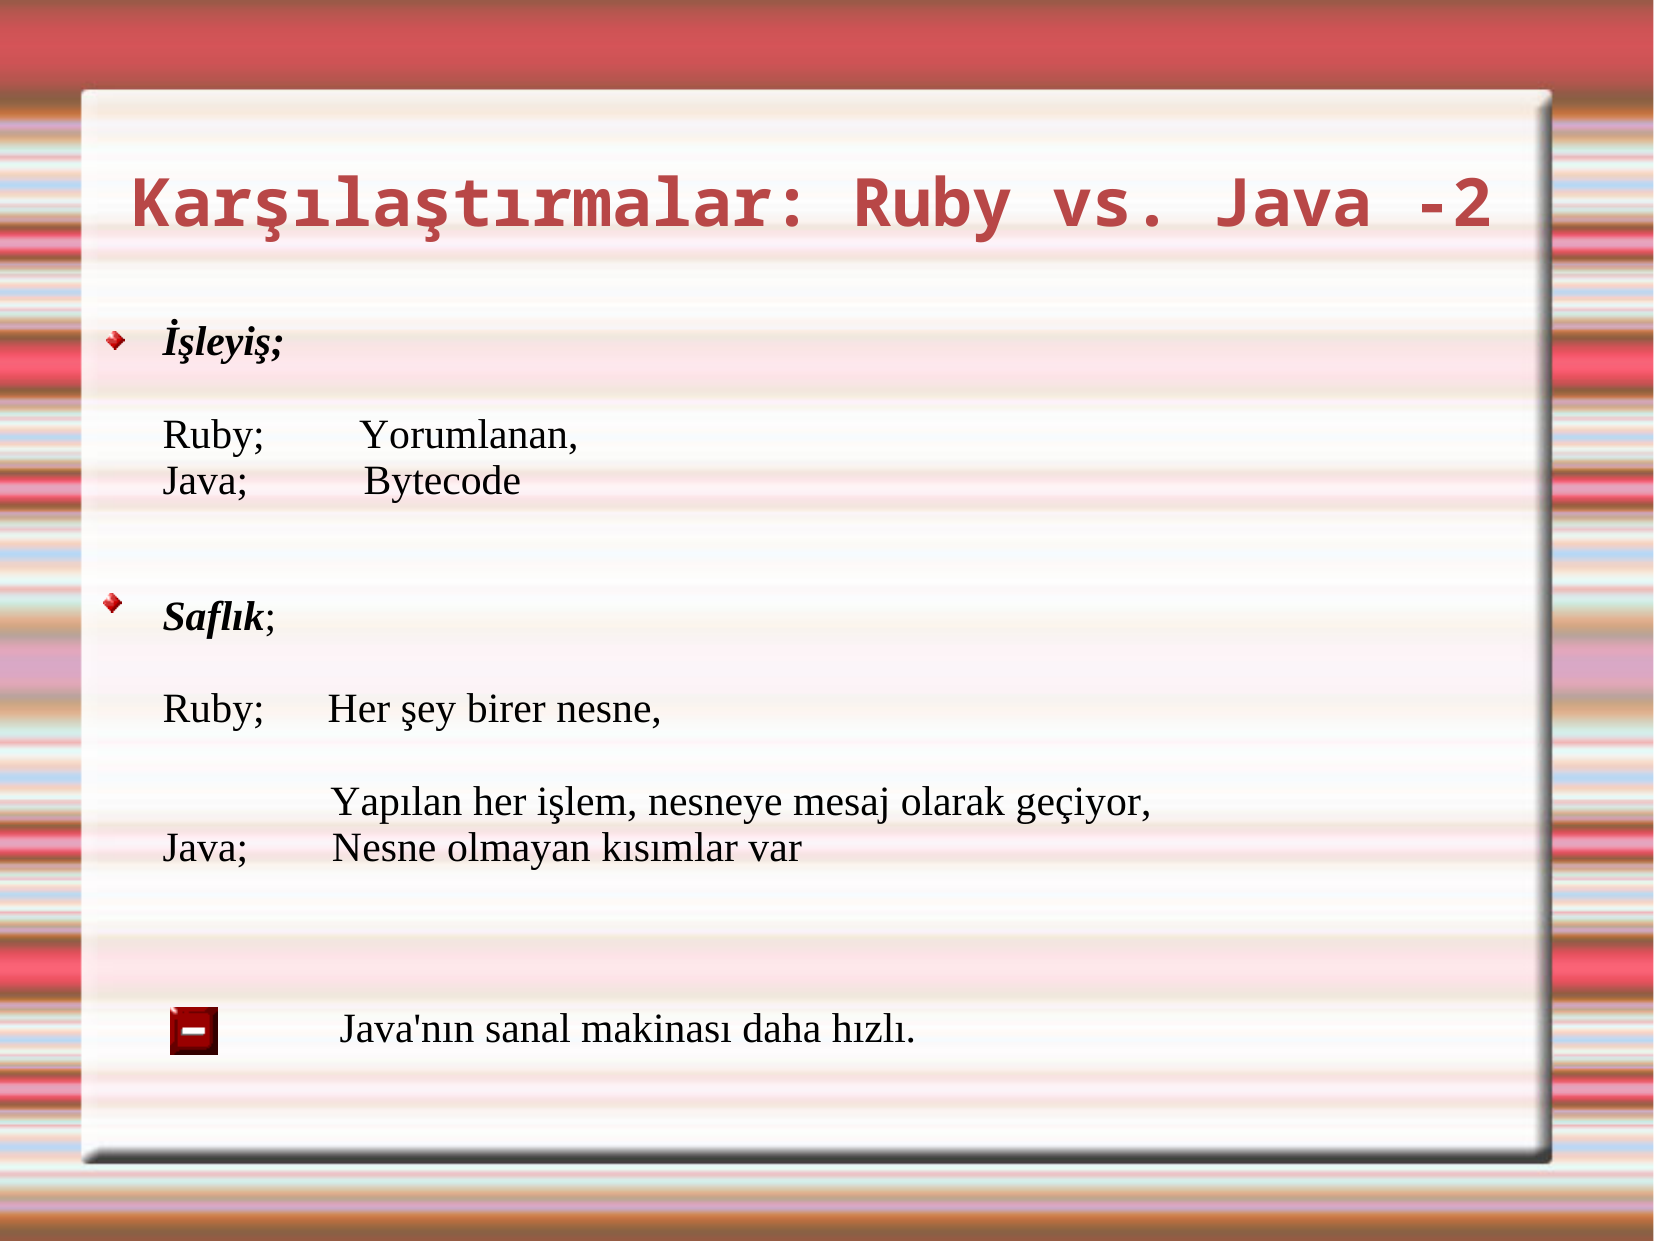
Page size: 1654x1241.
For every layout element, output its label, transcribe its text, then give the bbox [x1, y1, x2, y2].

text_box Saflık; Ruby; Her şey birer nesne, Yapılan her işlem, nesneye mesaj olarak geçiyor, Java; Nesne olmayan kısımlar var [147, 585, 1182, 878]
text_box İşleyiş; Ruby; Yorumlanan, Java; Bytecode [147, 311, 1359, 511]
text_box Java'nın sanal makinası daha hızlı. [324, 997, 1211, 1059]
picture [0, 0, 1654, 1241]
text_box Karşılaştırmalar: Ruby vs. Java -2 [118, 147, 1565, 240]
